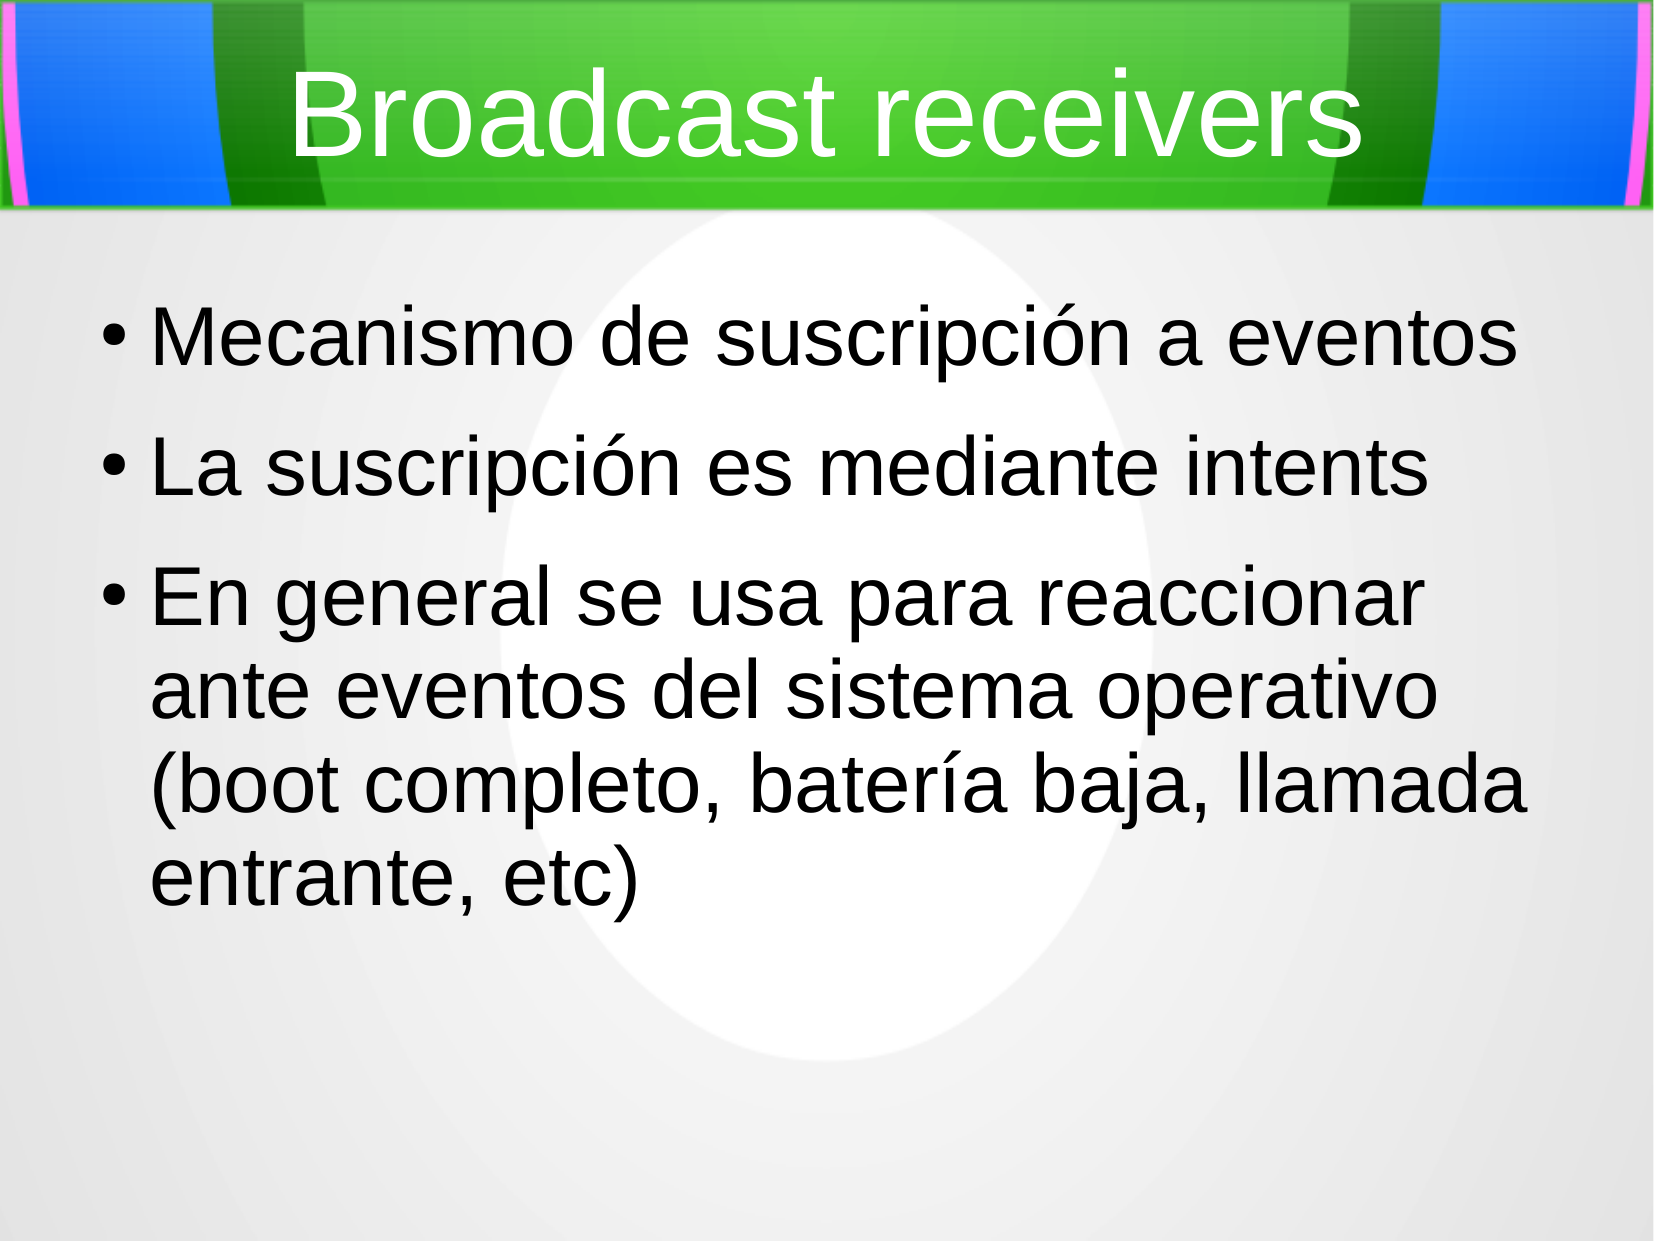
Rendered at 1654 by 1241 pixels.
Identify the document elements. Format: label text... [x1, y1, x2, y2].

title Broadcast receivers [82, 45, 1571, 183]
picture [0, 0, 1654, 1241]
list Mecanismo de suscripción a eventos La suscripción es mediante intents En general se usa para reaccionar ante eventos del sistema operativo (boot completo, batería baja, llamada entrante, etc) [82, 290, 1538, 1010]
